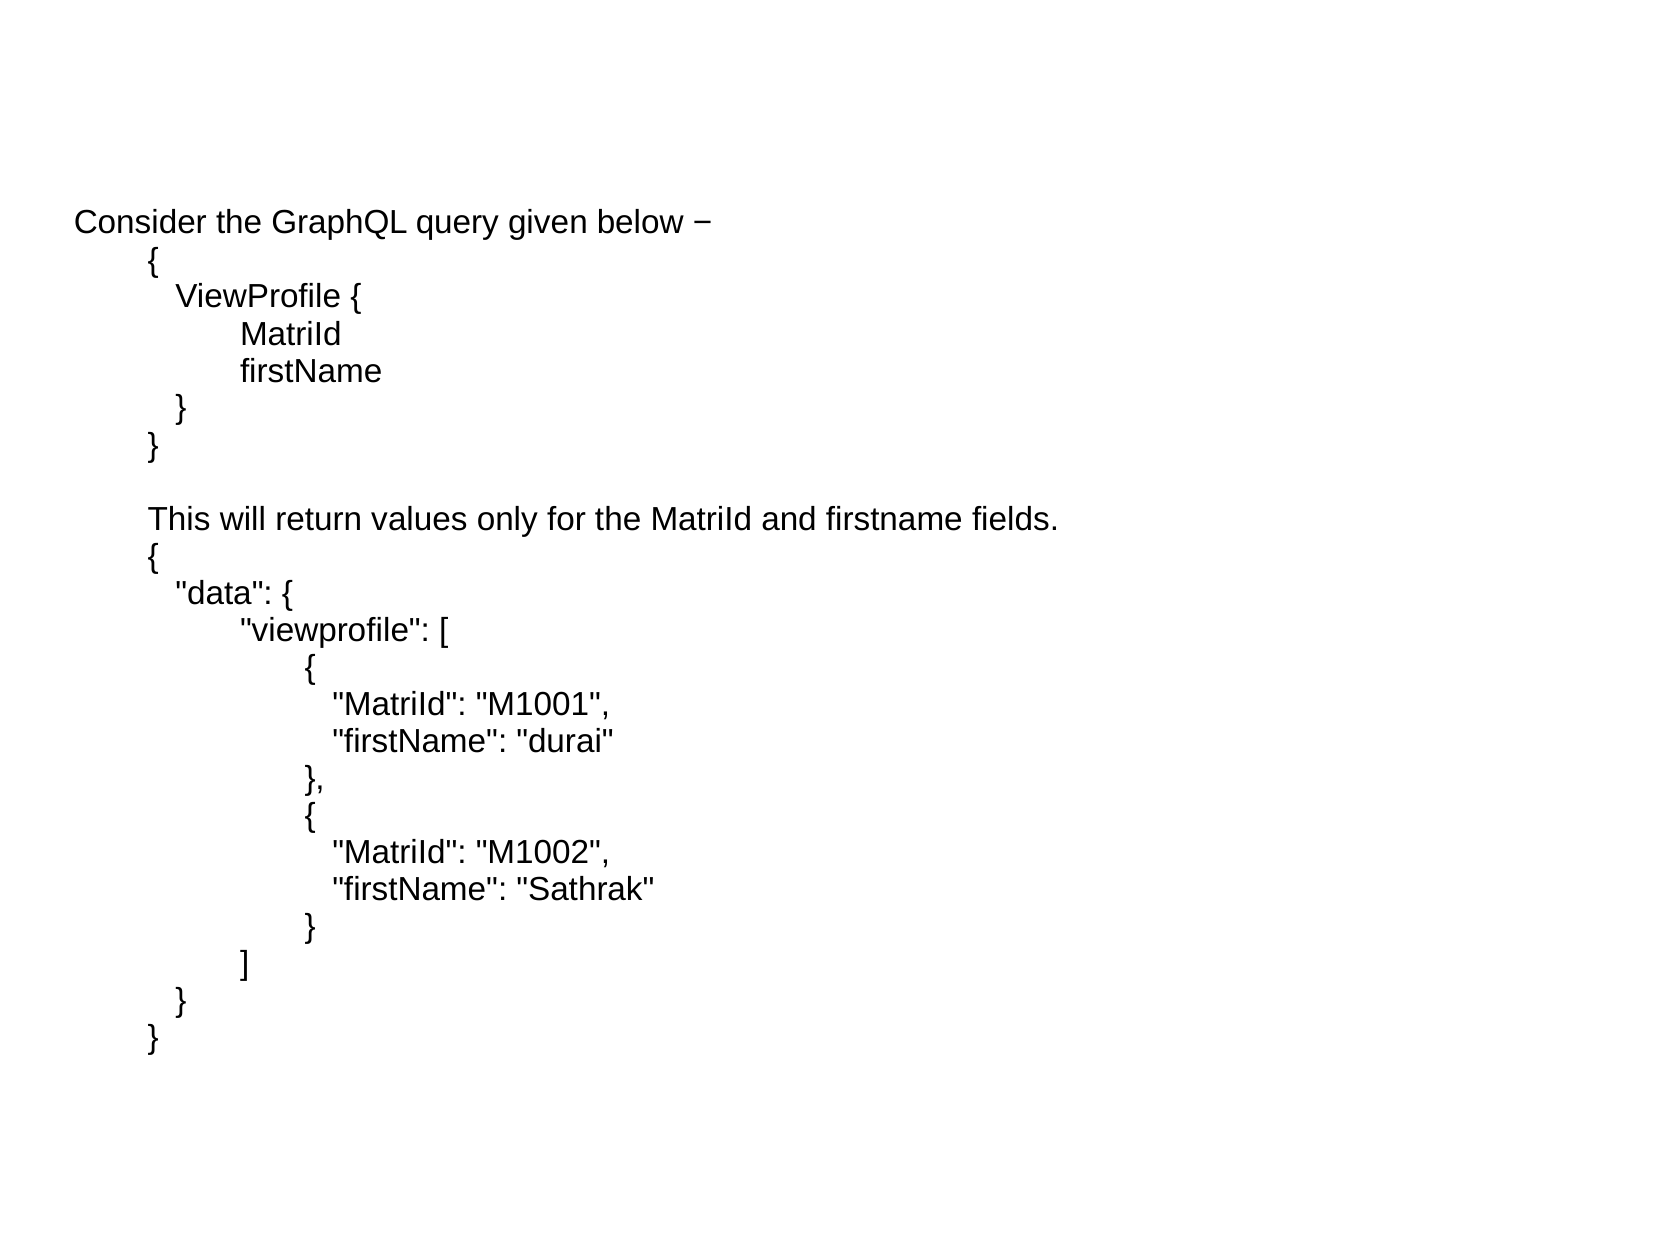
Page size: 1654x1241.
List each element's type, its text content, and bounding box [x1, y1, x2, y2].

text_box Consider the GraphQL query given below − { ViewProfile { MatriId firstName } } This will return values only for the MatriId and firstname fields. { "data": { "viewprofile": [ { "MatriId": "M1001", "firstName": "durai" }, { "MatriId": "M1002", "firstName": "Sathrak" } ] } } [59, 196, 1533, 1063]
